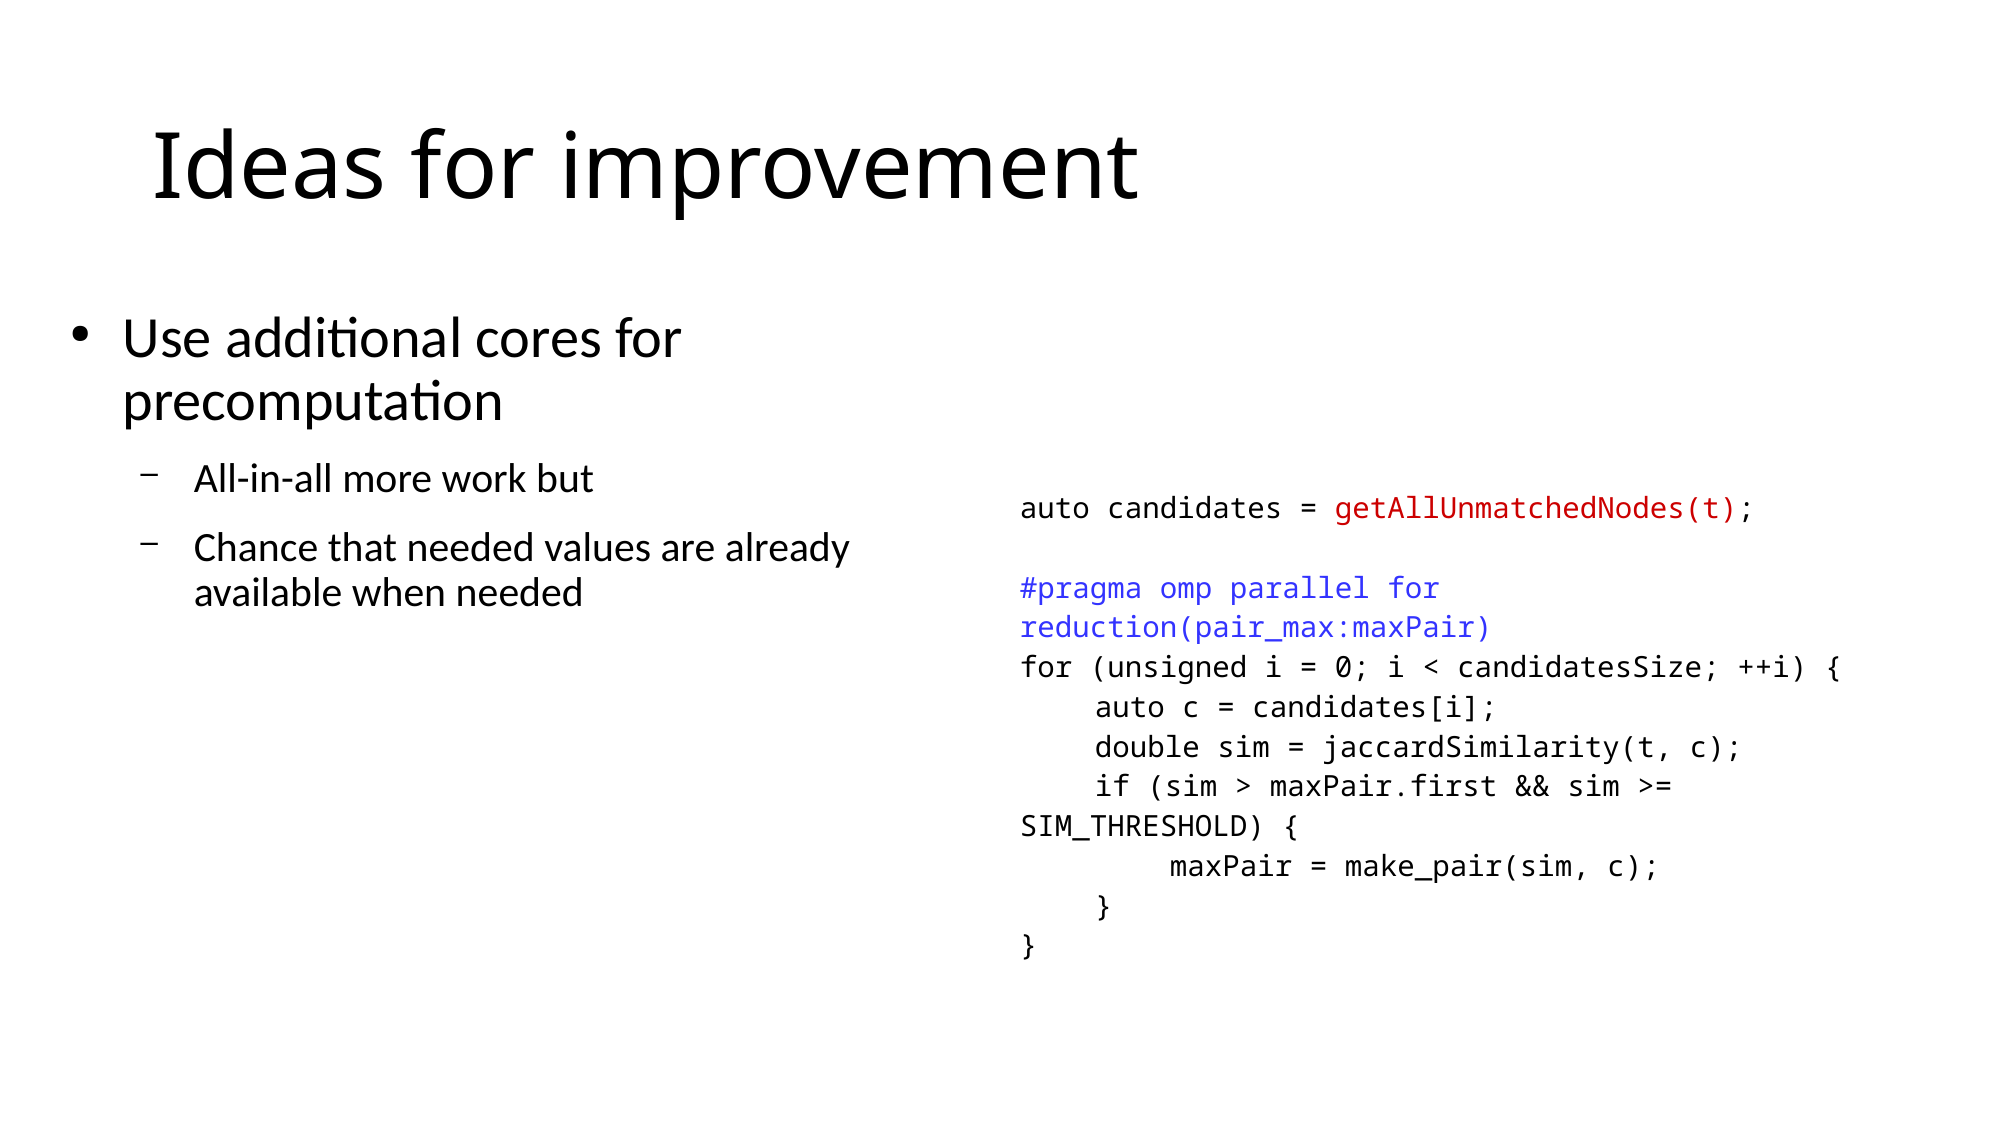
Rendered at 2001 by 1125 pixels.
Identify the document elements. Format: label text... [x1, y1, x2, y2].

title Ideas for improvement [137, 59, 1863, 278]
list Use additional cores for precomputation All-in-all more work but Chance that needed values are already available when needed [37, 299, 916, 1014]
text_box auto candidates = getAllUnmatchedNodes(t); #pragma omp parallel for reduction(pair_max:maxPair) for (unsigned i = 0; i < candidatesSize; ++i) { auto c = candidates[i]; double sim = jaccardSimilarity(t, c); if (sim > maxPair.first && sim >= SIM_THRESHOLD) { maxPair = make_pair(sim, c); } } [1005, 479, 1891, 791]
